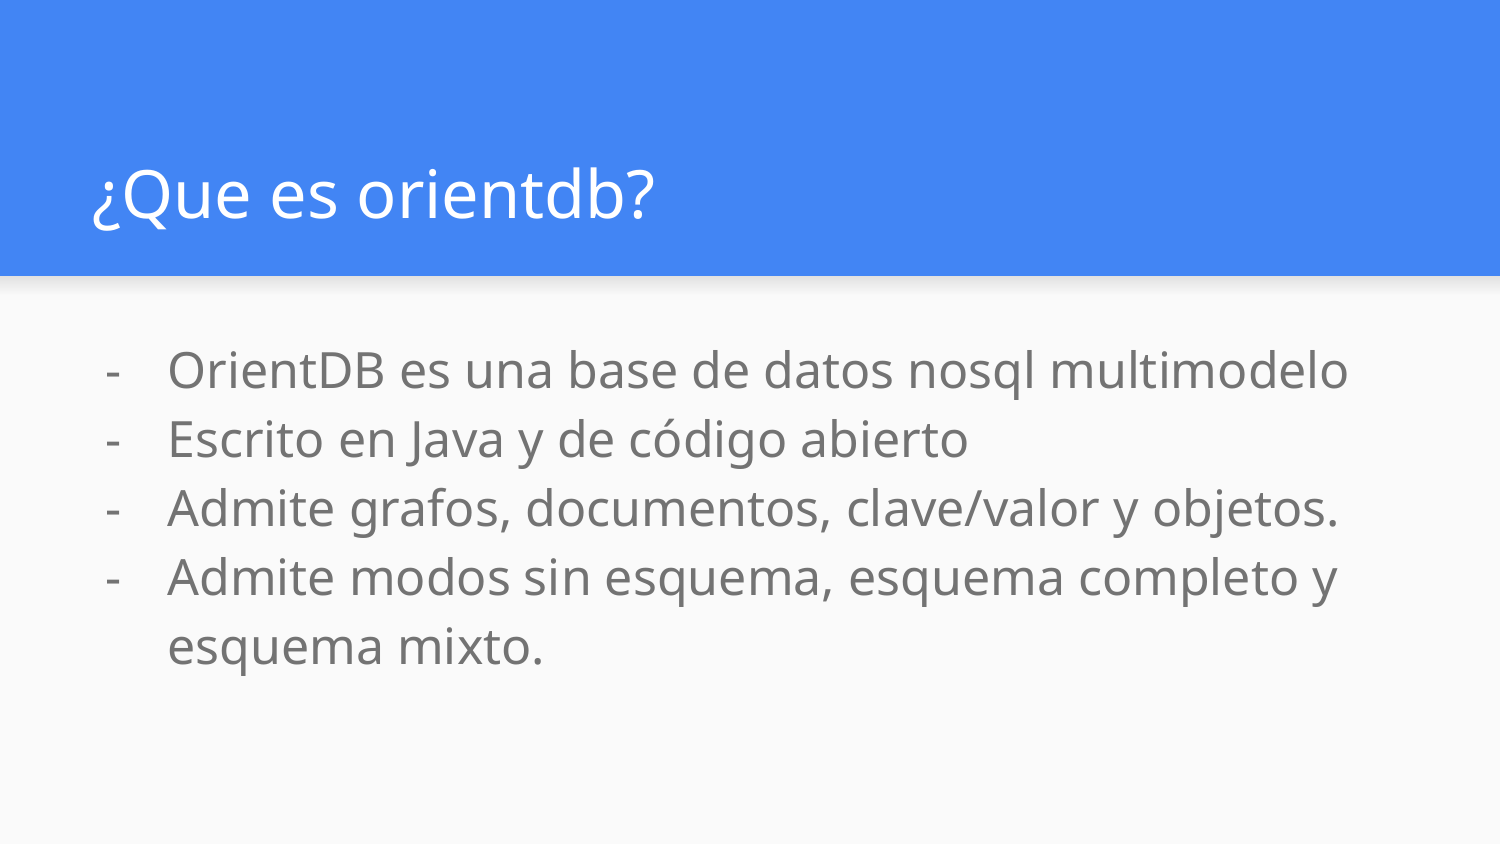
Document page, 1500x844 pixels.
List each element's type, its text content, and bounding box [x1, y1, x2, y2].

list OrientDB es una base de datos nosql multimodelo Escrito en Java y de código abierto Admite grafos, documentos, clave/valor y objetos. Admite modos sin esquema, esquema completo y esquema mixto. [77, 314, 1427, 760]
title ¿Que es orientdb? [77, 121, 1427, 248]
